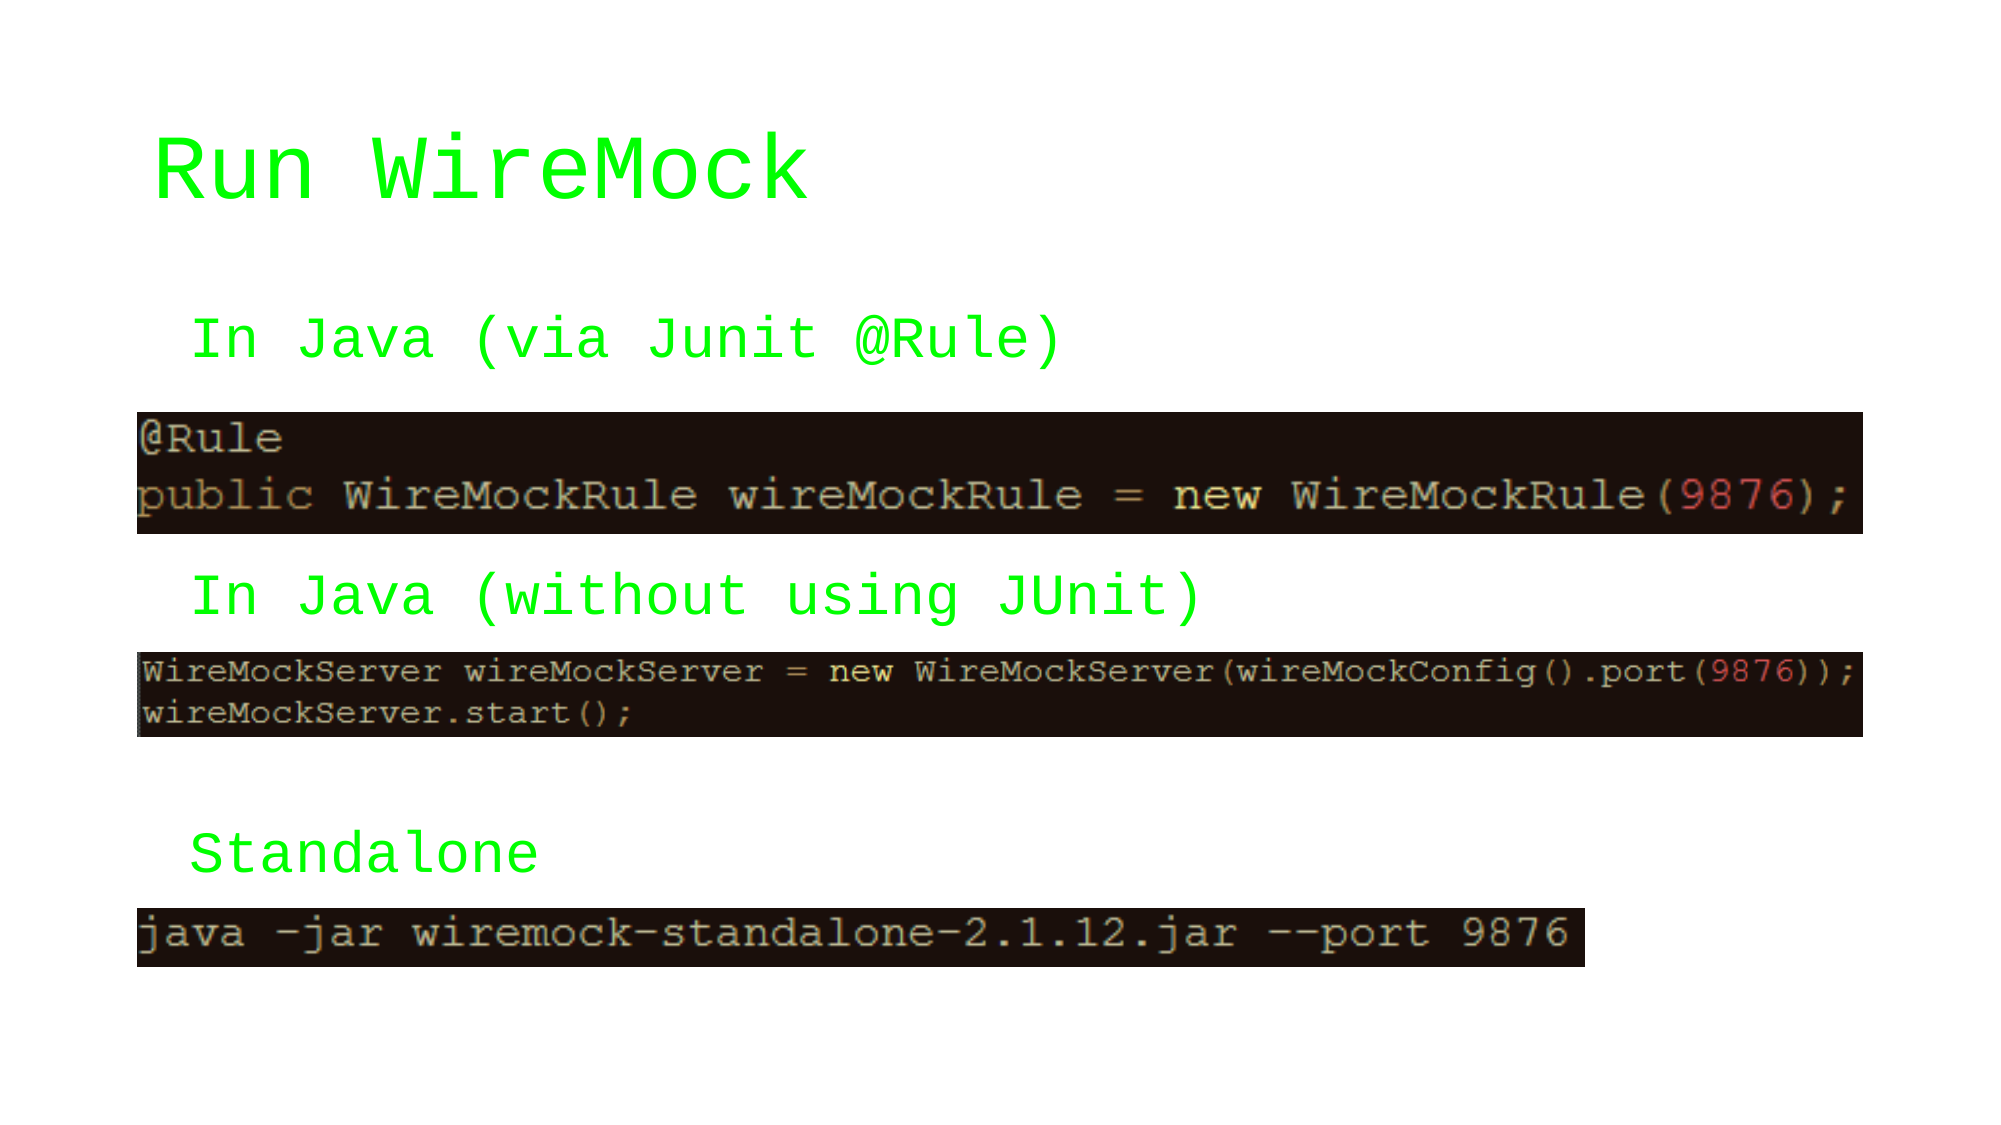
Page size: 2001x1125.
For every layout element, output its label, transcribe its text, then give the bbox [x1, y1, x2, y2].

title Run WireMock [137, 59, 1863, 278]
picture [137, 412, 1863, 534]
list In Java (via Junit @Rule) In Java (without using JUnit) Standalone [137, 299, 1966, 1014]
picture [137, 652, 1863, 737]
picture [137, 908, 1585, 967]
